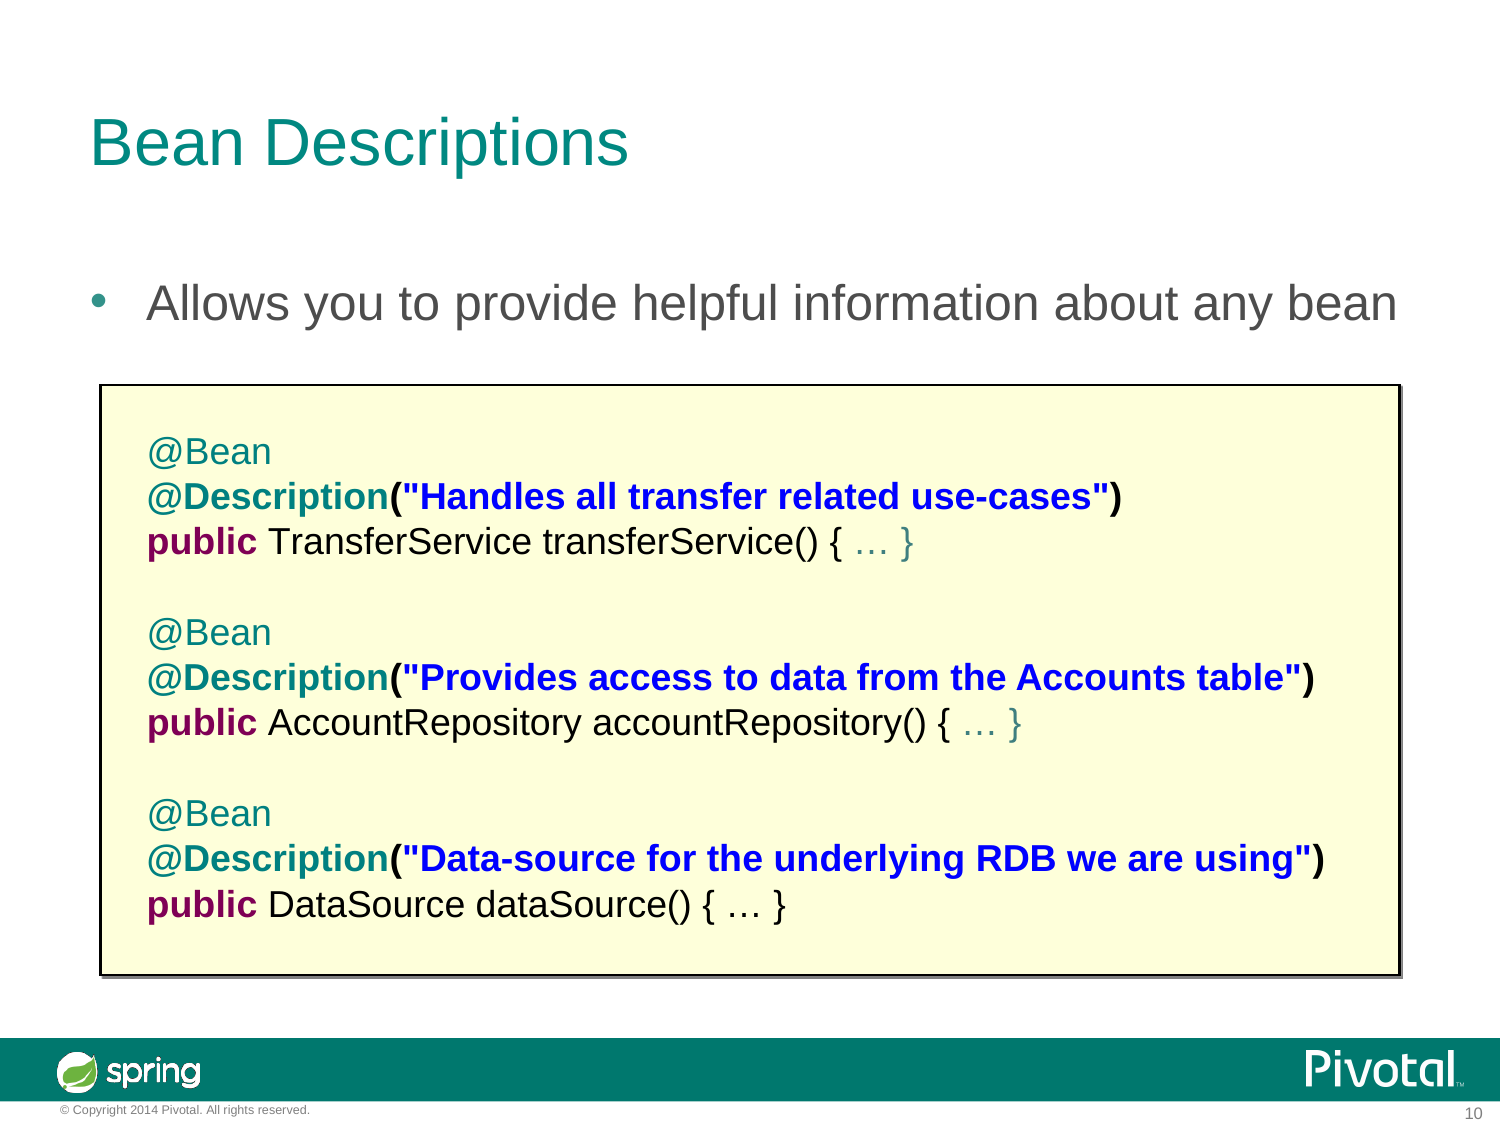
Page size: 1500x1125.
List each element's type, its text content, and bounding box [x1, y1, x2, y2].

list Allows you to provide helpful information about any bean [75, 262, 1426, 931]
text_box @Bean @Description("Handles all transfer related use-cases") public TransferService transferService() { … } @Bean @Description("Provides access to data from the Accounts table") public AccountRepository accountRepository() { … } @Bean @Description("Data-source for the underlying RDB we are using") public DataSource dataSource() { … } [100, 384, 1400, 976]
picture [1306, 1050, 1464, 1087]
picture [32, 1041, 210, 1103]
title Bean Descriptions [75, 45, 1426, 233]
